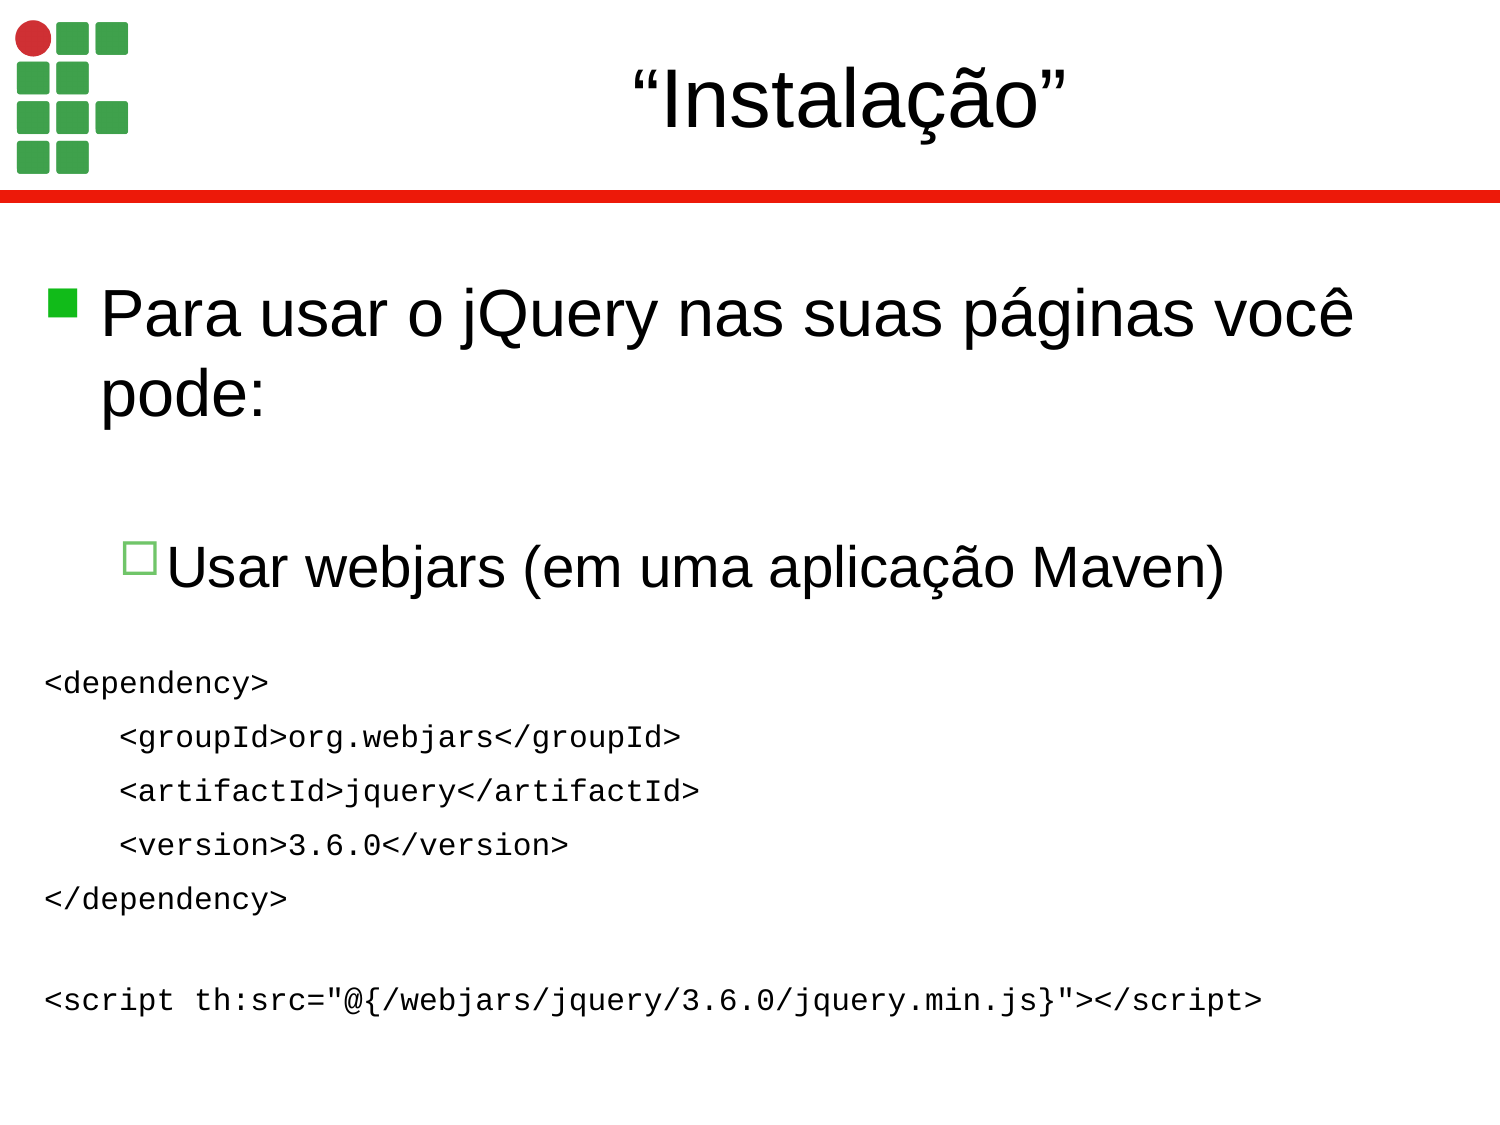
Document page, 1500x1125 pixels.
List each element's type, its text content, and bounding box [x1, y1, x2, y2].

picture [14, 16, 130, 178]
title “Instalação” [230, 0, 1471, 202]
list Para usar o jQuery nas suas páginas você pode: Usar webjars (em uma aplicação Maven) <dependency> <groupId>org.webjars</groupId> <artifactId>jquery</artifactId> <version>3.6.0</version> </dependency> <script th:src="@{/webjars/jquery/3.6.0/jquery.min.js}"></script> [29, 207, 1471, 1087]
